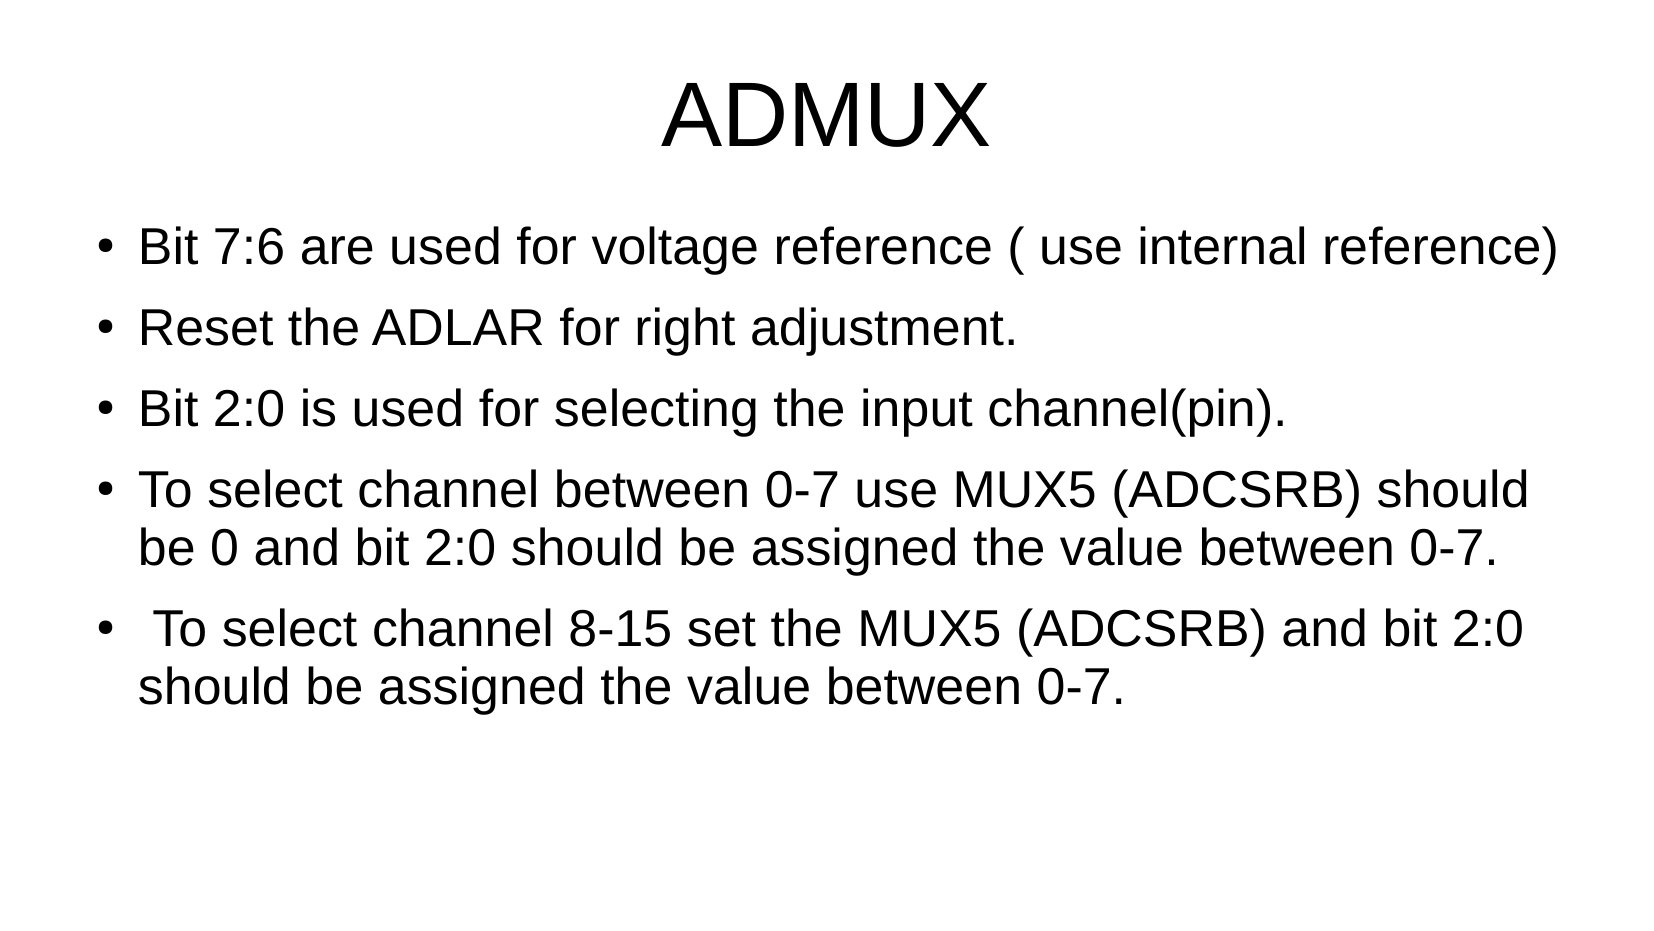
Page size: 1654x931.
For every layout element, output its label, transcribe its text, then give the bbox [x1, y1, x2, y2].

list Bit 7:6 are used for voltage reference ( use internal reference) Reset the ADLAR for right adjustment. Bit 2:0 is used for selecting the input channel(pin). To select channel between 0-7 use MUX5 (ADCSRB) should be 0 and bit 2:0 should be assigned the value between 0-7. To select channel 8-15 set the MUX5 (ADCSRB) and bit 2:0 should be assigned the value between 0-7. [82, 217, 1571, 758]
title ADMUX [82, 37, 1571, 193]
